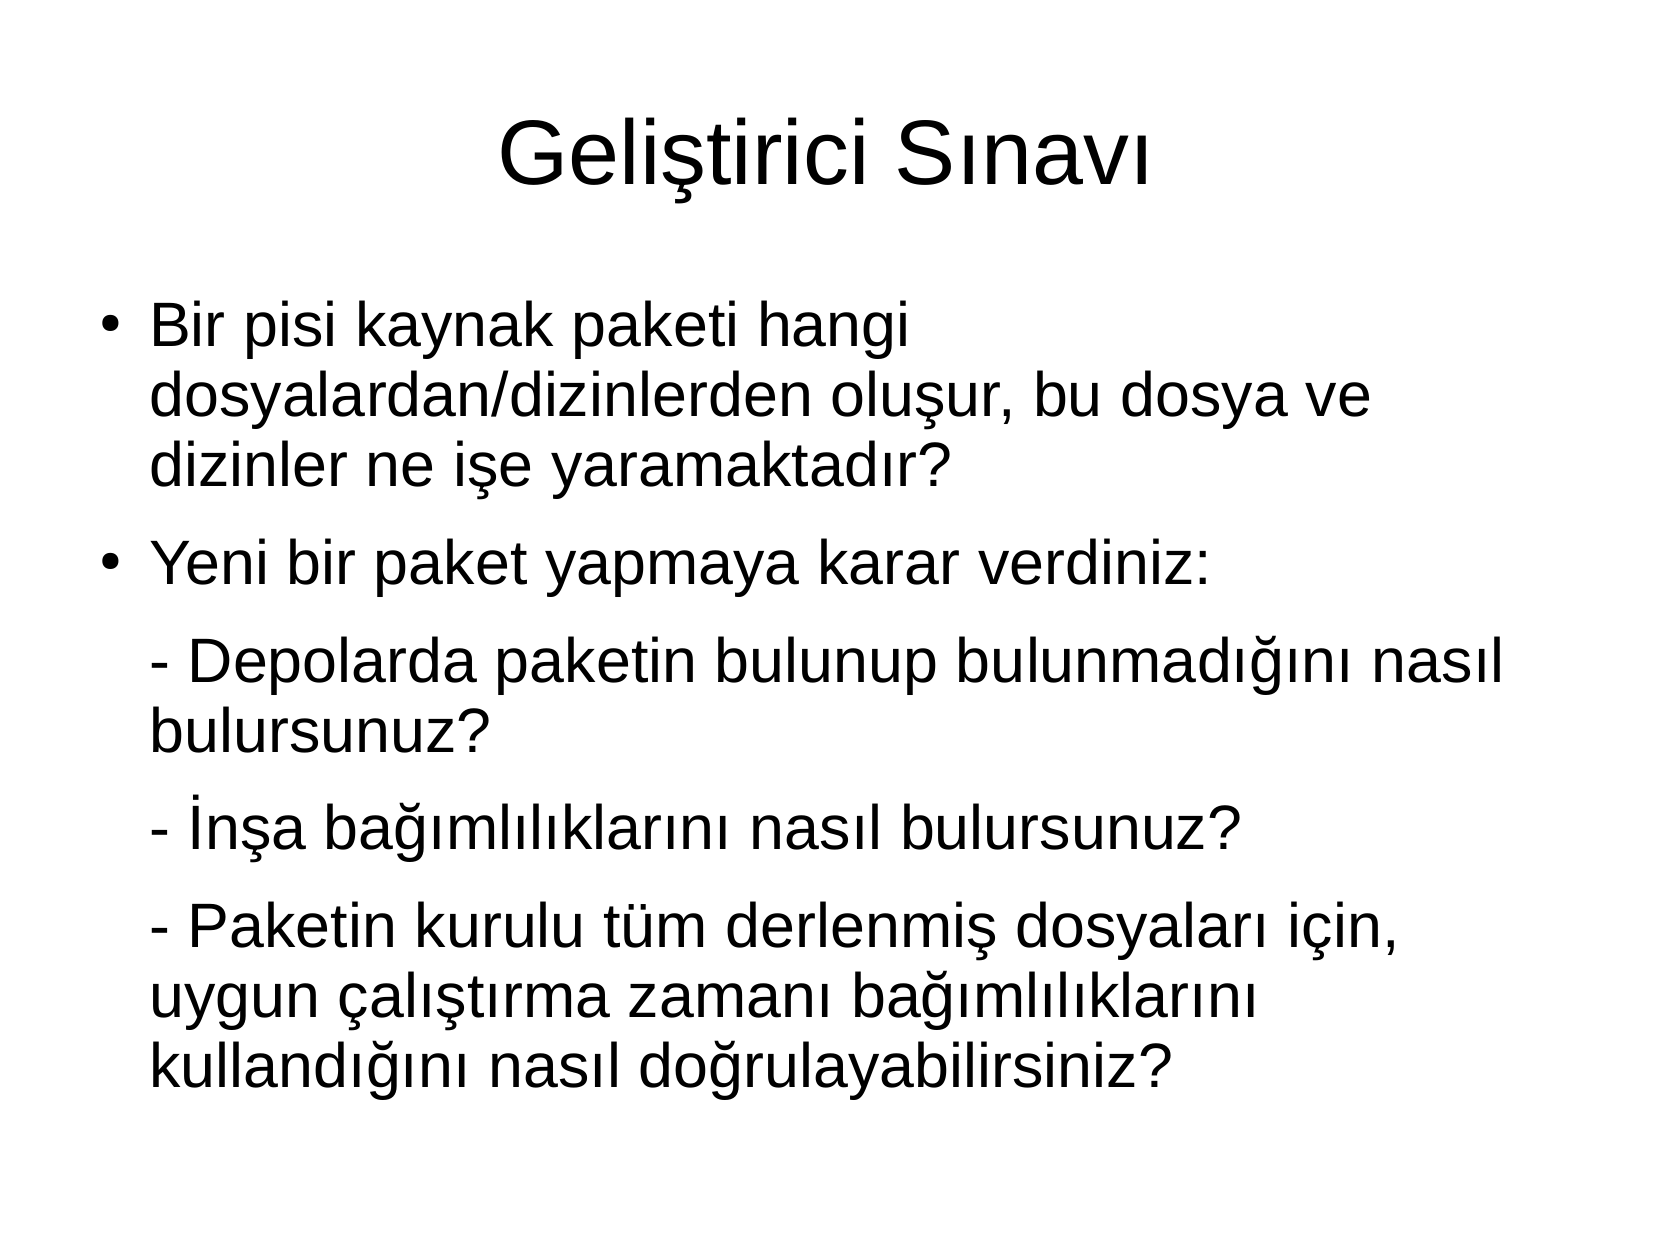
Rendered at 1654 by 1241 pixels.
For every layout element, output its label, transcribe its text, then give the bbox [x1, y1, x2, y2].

title Geliştirici Sınavı [82, 49, 1571, 257]
list Bir pisi kaynak paketi hangi dosyalardan/dizinlerden oluşur, bu dosya ve dizinler ne işe yaramaktadır? Yeni bir paket yapmaya karar verdiniz: - Depolarda paketin bulunup bulunmadığını nasıl bulursunuz? - İnşa bağımlılıklarını nasıl bulursunuz? - Paketin kurulu tüm derlenmiş dosyaları için, uygun çalıştırma zamanı bağımlılıklarını kullandığını nasıl doğrulayabilirsiniz? [82, 290, 1571, 1109]
